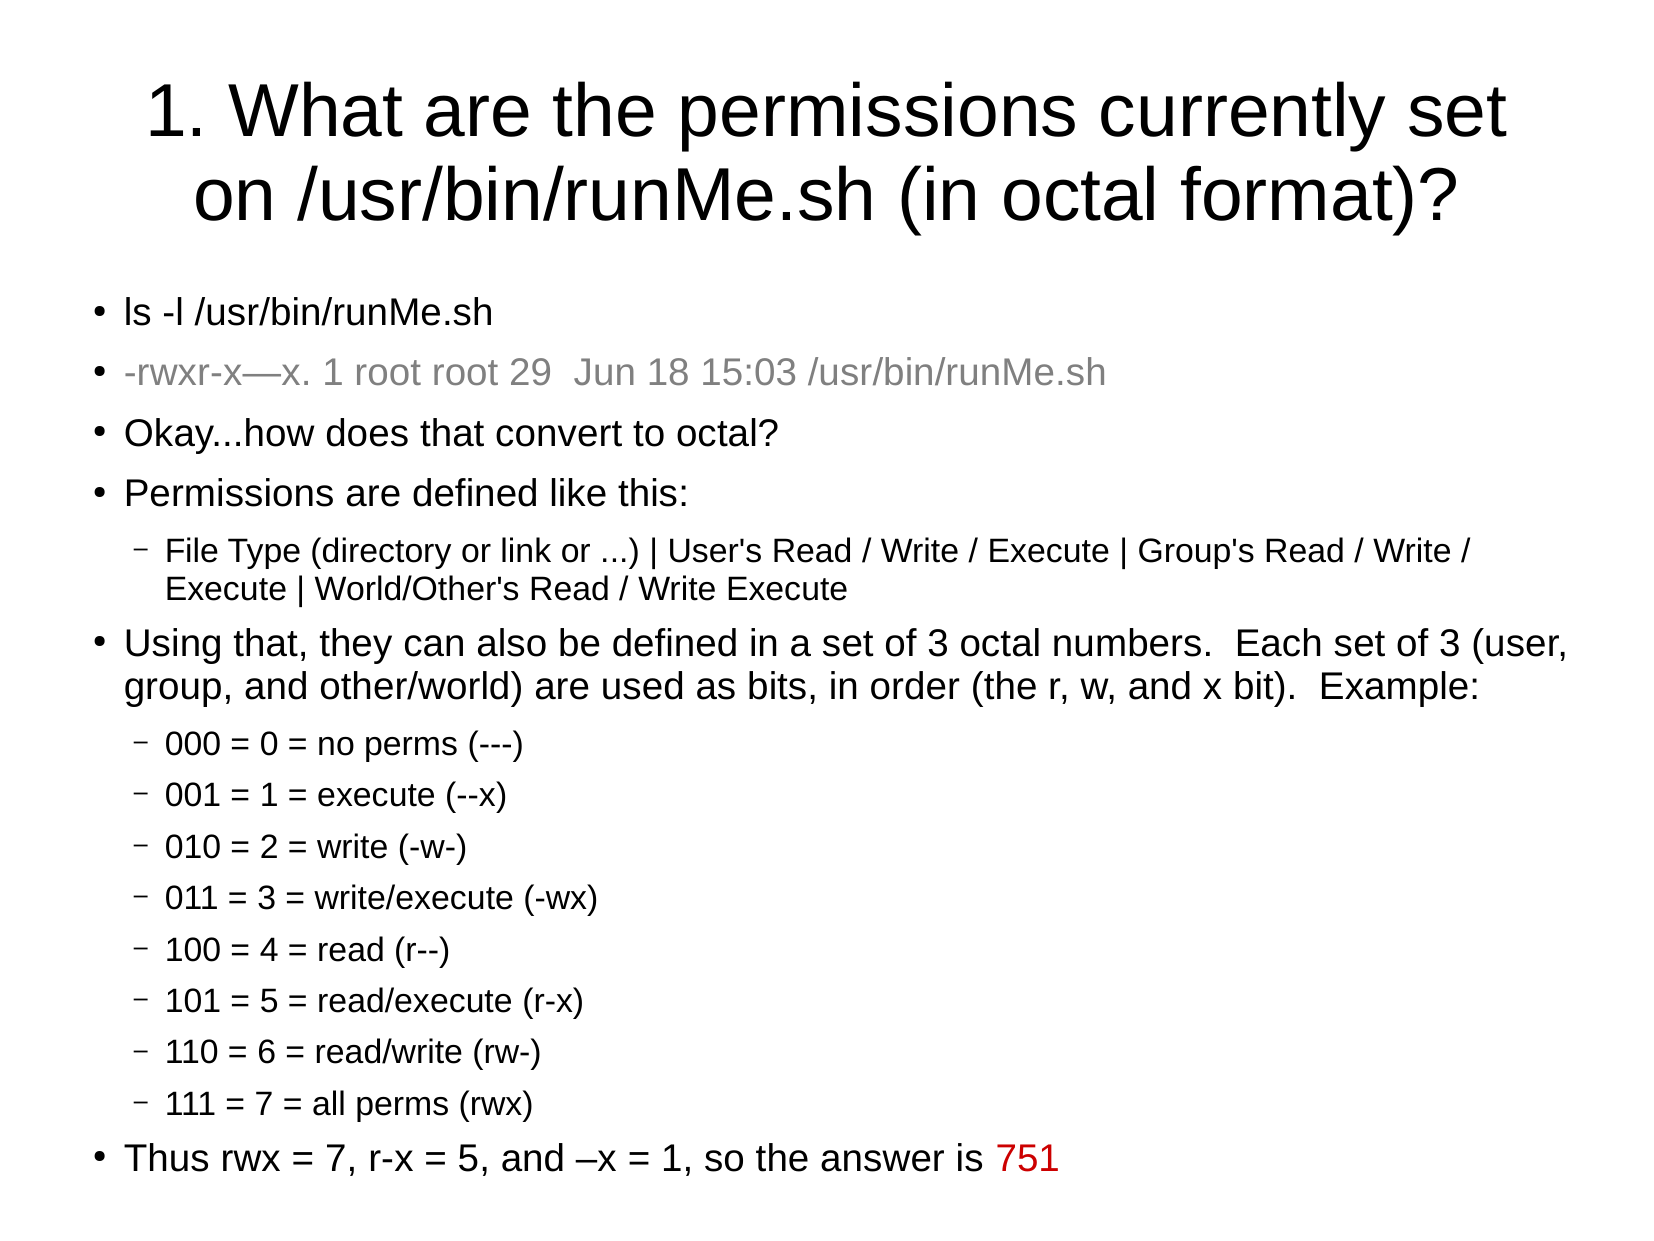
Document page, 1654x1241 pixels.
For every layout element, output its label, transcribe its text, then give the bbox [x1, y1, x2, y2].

title 1. What are the permissions currently set on /usr/bin/runMe.sh (in octal format)? [82, 49, 1571, 257]
list ls -l /usr/bin/runMe.sh -rwxr-x—x. 1 root root 29 Jun 18 15:03 /usr/bin/runMe.sh Okay...how does that convert to octal? Permissions are defined like this: File Type (directory or link or ...) | User's Read / Write / Execute | Group's Read / Write / Execute | World/Other's Read / Write Execute Using that, they can also be defined in a set of 3 octal numbers. Each set of 3 (user, group, and other/world) are used as bits, in order (the r, w, and x bit). Example: 000 = 0 = no perms (---) 001 = 1 = execute (--x) 010 = 2 = write (-w-) 011 = 3 = write/execute (-wx) 100 = 4 = read (r--) 101 = 5 = read/execute (r-x) 110 = 6 = read/write (rw-) 111 = 7 = all perms (rwx) Thus rwx = 7, r-x = 5, and –x = 1, so the answer is 751 [82, 290, 1571, 1216]
